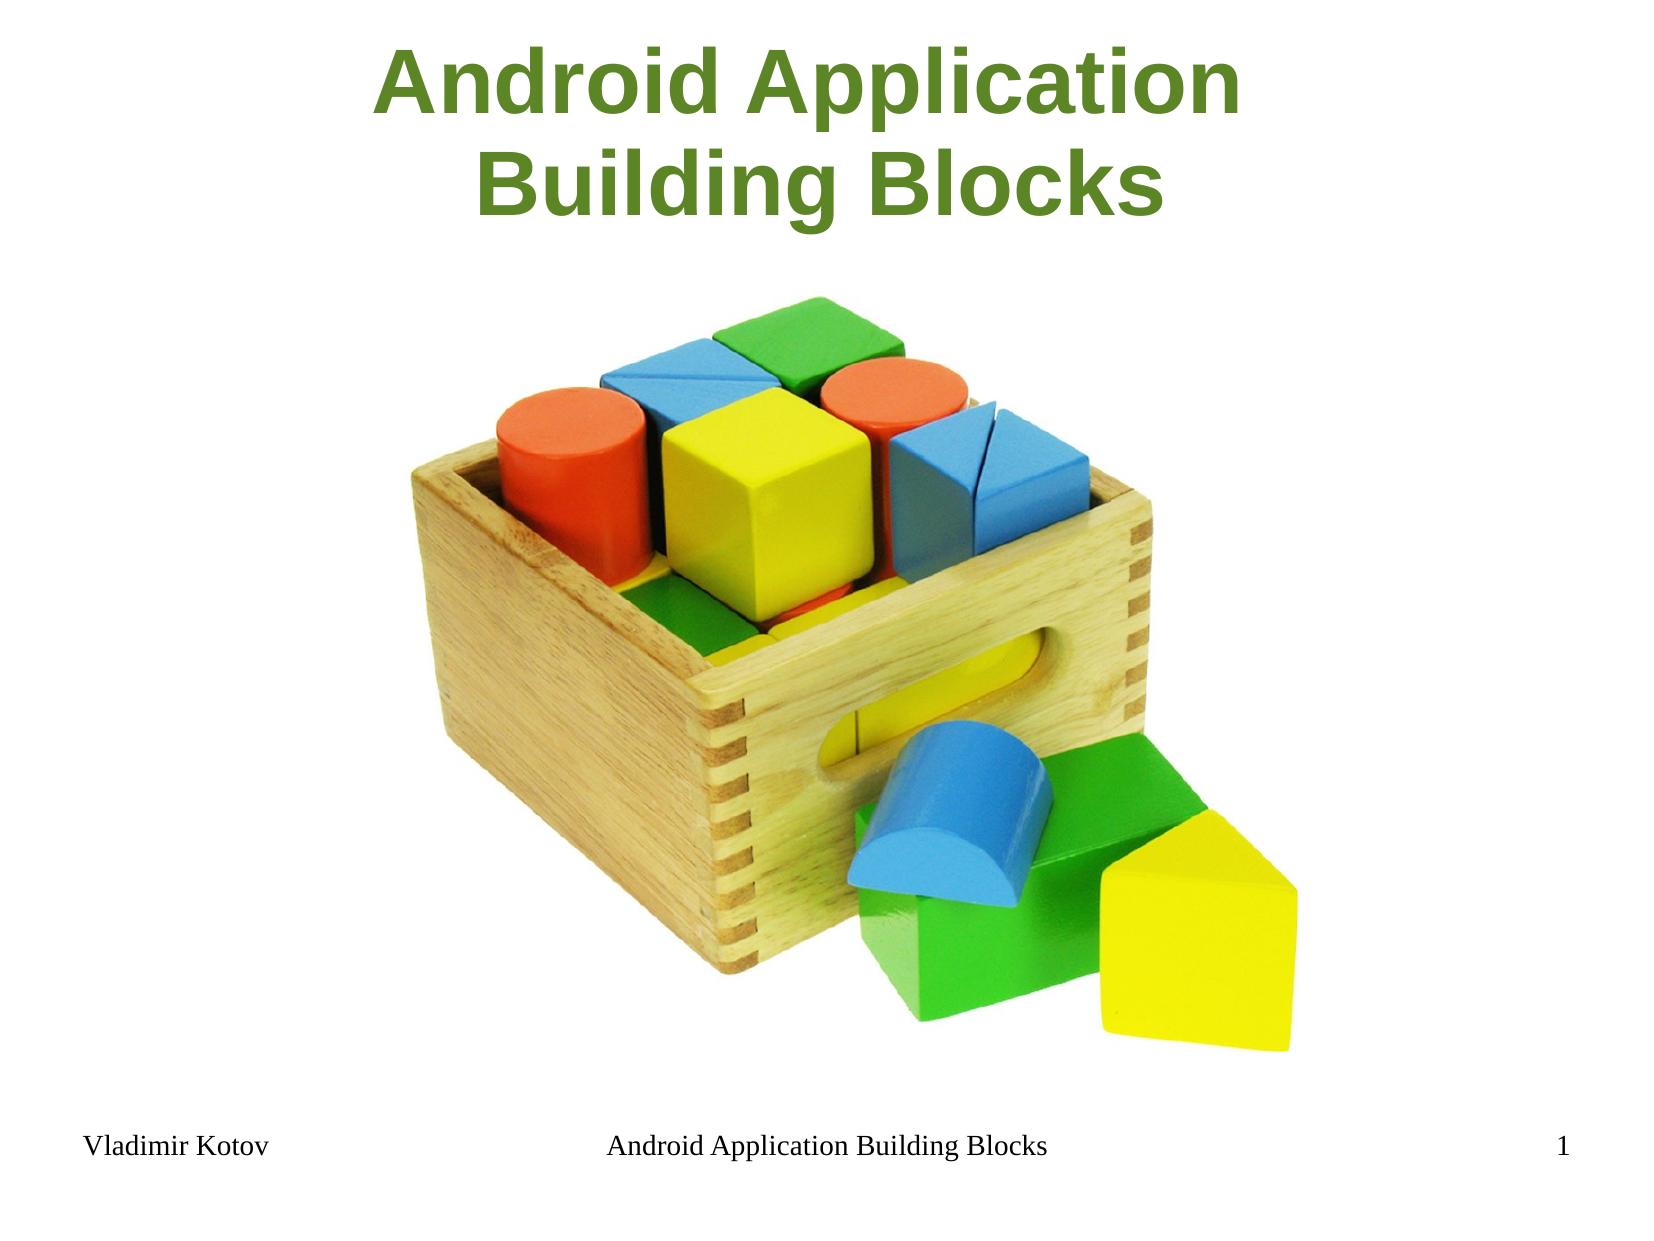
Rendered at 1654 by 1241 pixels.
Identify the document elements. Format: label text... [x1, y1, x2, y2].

title Android Application Building Blocks [76, 29, 1565, 237]
picture [399, 296, 1298, 1052]
